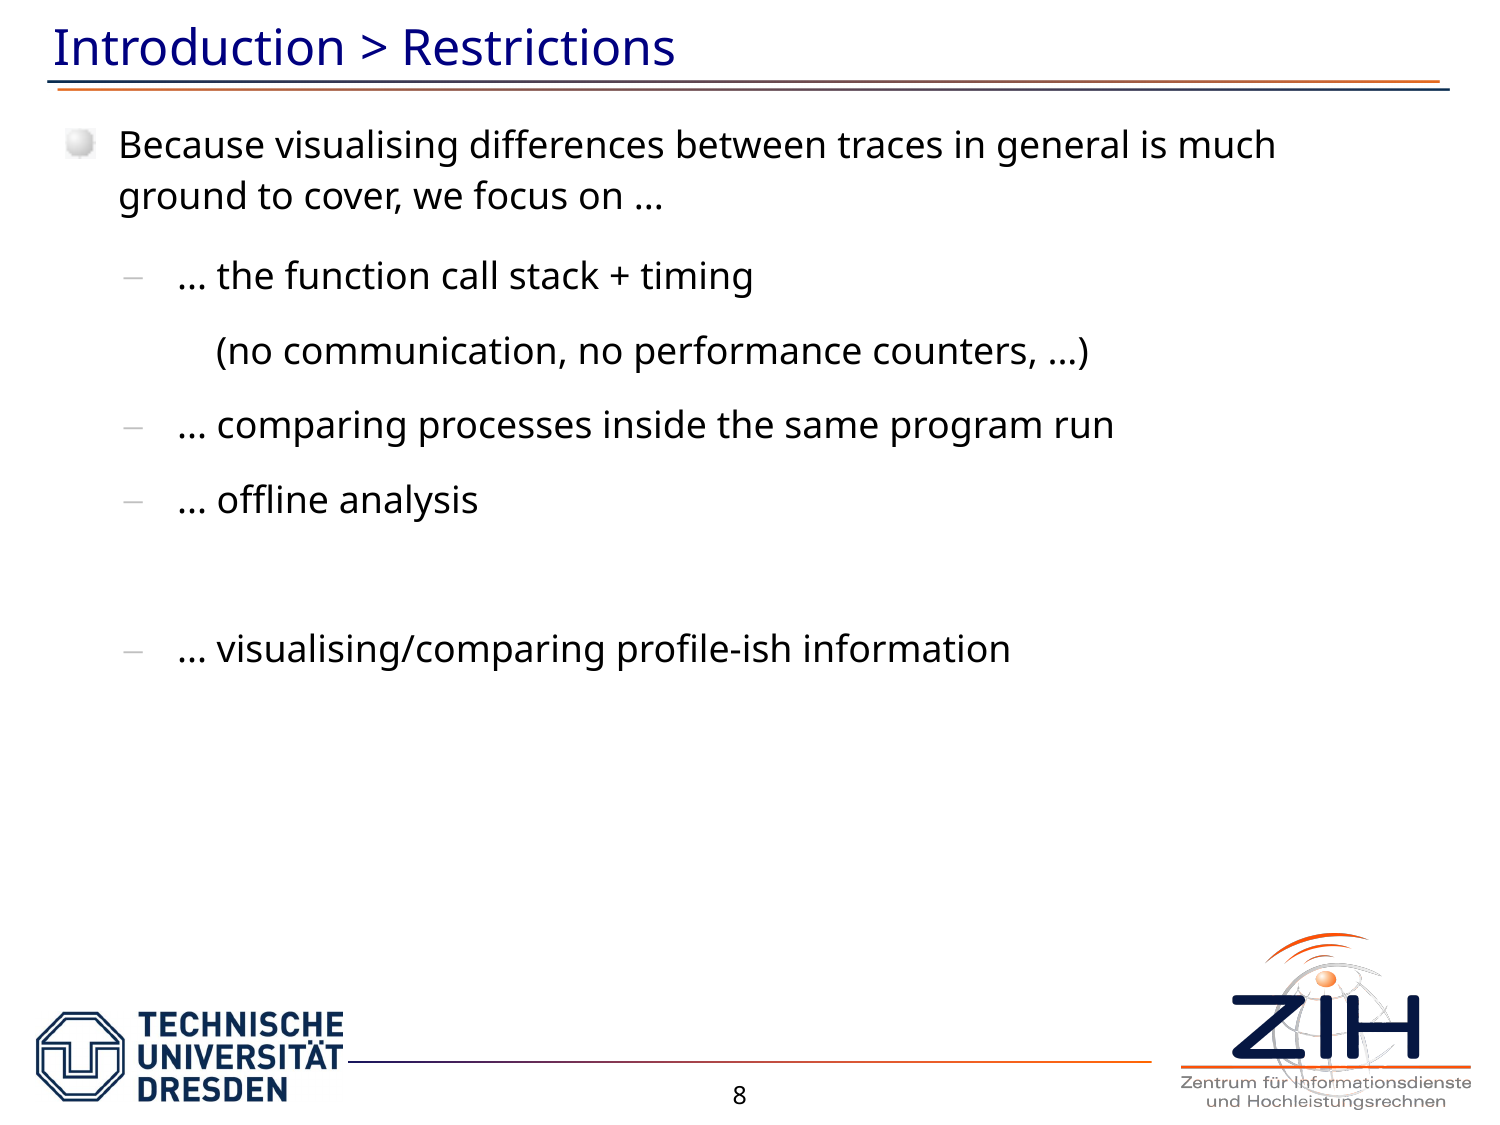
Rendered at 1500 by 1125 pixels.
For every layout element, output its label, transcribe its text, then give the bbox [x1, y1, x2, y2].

title Introduction > Restrictions [53, 12, 1453, 81]
picture [47, 80, 1450, 91]
list Because visualising differences between traces in general is much ground to cover, we focus on ... ... the function call stack + timing (no communication, no performance counters, ...) ... comparing processes inside the same program run ... offline analysis ... visualising/comparing profile-ish information [29, 118, 1418, 771]
picture [1181, 933, 1471, 1110]
picture [35, 1011, 343, 1102]
